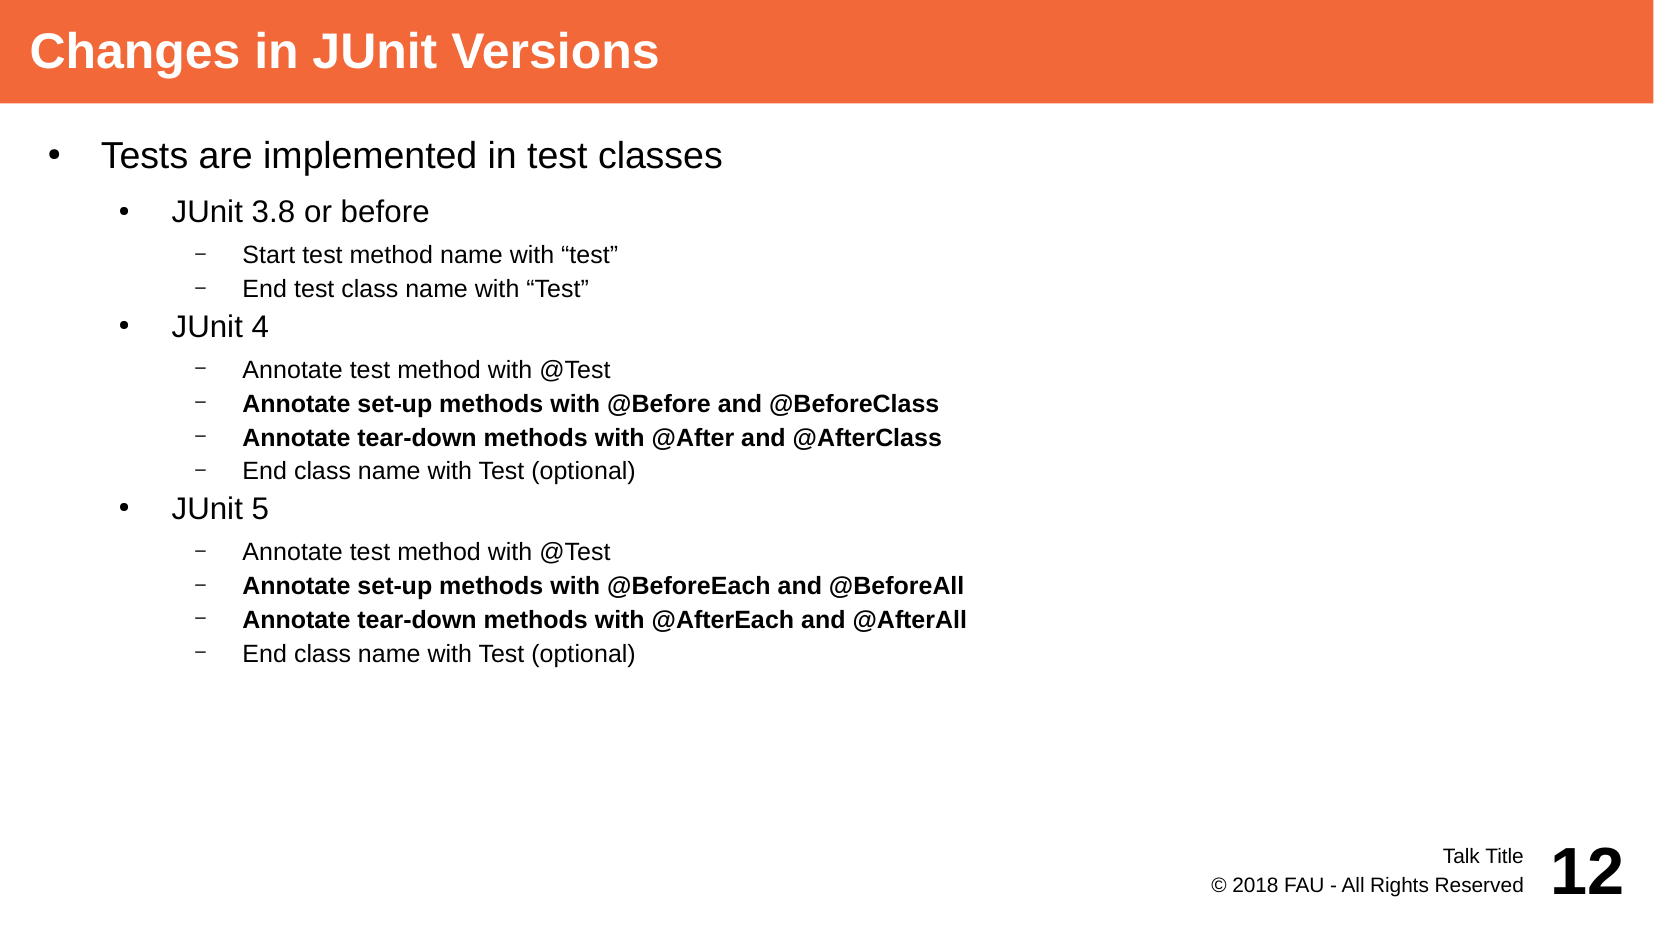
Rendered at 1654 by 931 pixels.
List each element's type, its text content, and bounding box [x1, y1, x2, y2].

list Tests are implemented in test classes JUnit 3.8 or before Start test method name with “test” End test class name with “Test” JUnit 4 Annotate test method with @Test Annotate set-up methods with @Before and @BeforeClass Annotate tear-down methods with @After and @AfterClass End class name with Test (optional) JUnit 5 Annotate test method with @Test Annotate set-up methods with @BeforeEach and @BeforeAll Annotate tear-down methods with @AfterEach and @AfterAll End class name with Test (optional) [30, 135, 1625, 783]
title Changes in JUnit Versions [0, 0, 1654, 104]
